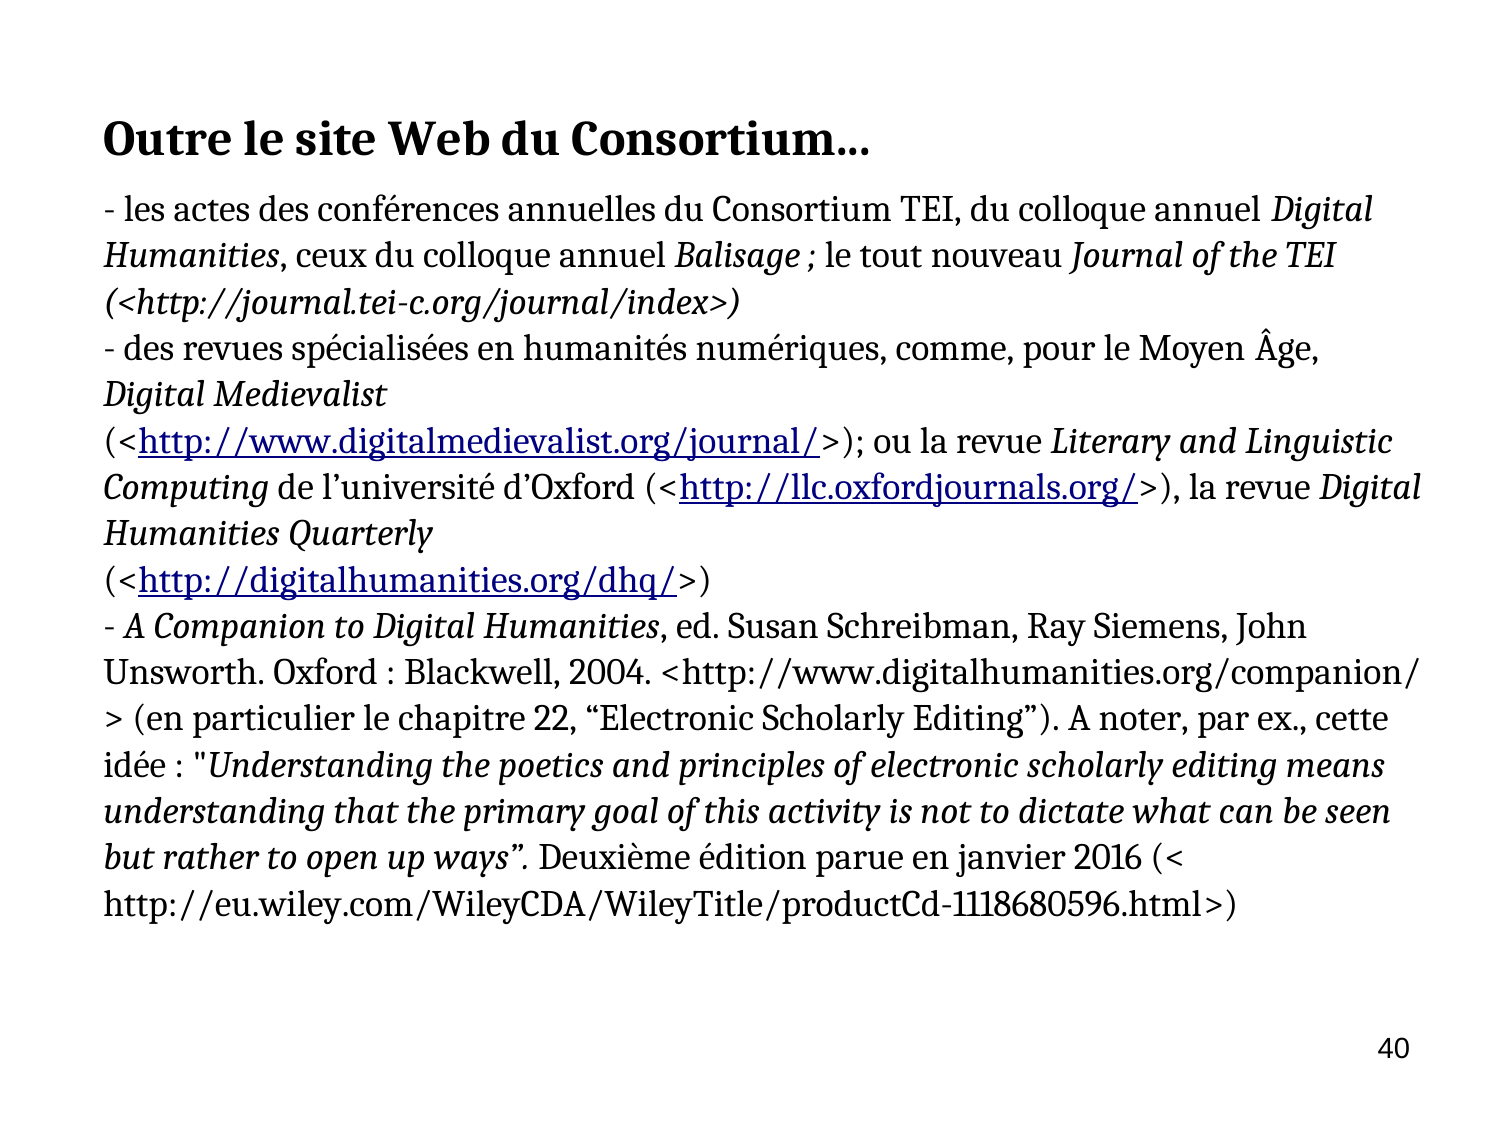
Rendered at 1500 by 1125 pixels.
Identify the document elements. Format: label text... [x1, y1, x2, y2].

title Outre le site Web du Consortium... [88, 44, 1437, 177]
list - les actes des conférences annuelles du Consortium TEI, du colloque annuel Digital Humanities, ceux du colloque annuel Balisage ; le tout nouveau Journal of the TEI (<http://journal.tei-c.org/journal/index>) - des revues spécialisées en humanités numériques, comme, pour le Moyen Âge, Digital Medievalist (<http://www.digitalmedievalist.org/journal/>); ou la revue Literary and Linguistic Computing de l’université d’Oxford (<http://llc.oxfordjournals.org/>), la revue Digital Humanities Quarterly (<http://digitalhumanities.org/dhq/>) - A Companion to Digital Humanities, ed. Susan Schreibman, Ray Siemens, John Unsworth. Oxford : Blackwell, 2004. <http://www.digitalhumanities.org/companion/> (en particulier le chapitre 22, “Electronic Scholarly Editing”). A noter, par ex., cette idée : "Understanding the poetics and principles of electronic scholarly editing means understanding that the primary goal of this activity is not to dictate what can be seen but rather to open up ways”. Deuxième édition parue en janvier 2016 (<http://eu.wiley.com/WileyCDA/WileyTitle/productCd-1118680596.html>) [88, 177, 1439, 1101]
